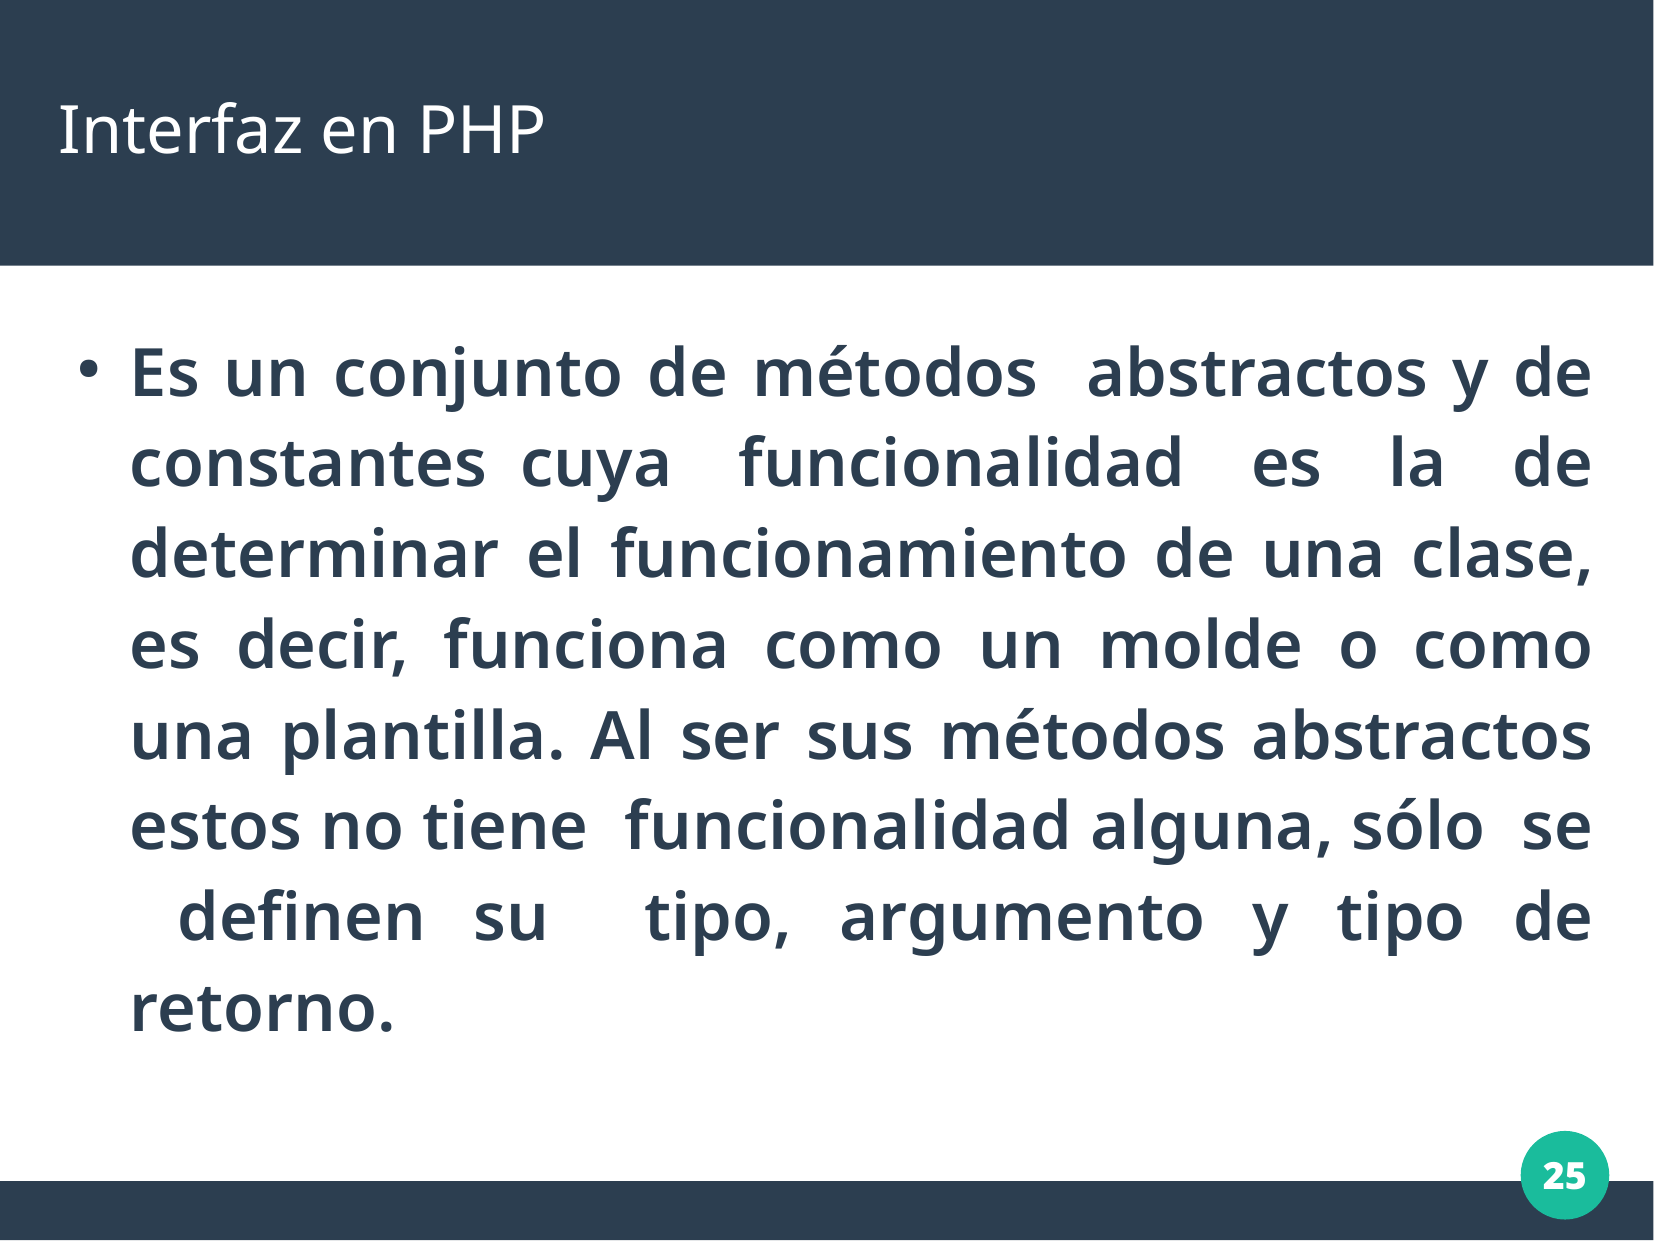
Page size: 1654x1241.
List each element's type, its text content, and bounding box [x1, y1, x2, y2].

title Interfaz en PHP [59, 49, 1595, 207]
list Es un conjunto de métodos abstractos y de constantes cuya funcionalidad es la de determinar el funcionamiento de una clase, es decir, funciona como un molde o como una plantilla. Al ser sus métodos abstractos estos no tiene funcionalidad alguna, sólo se definen su tipo, argumento y tipo de retorno. [59, 324, 1595, 1152]
